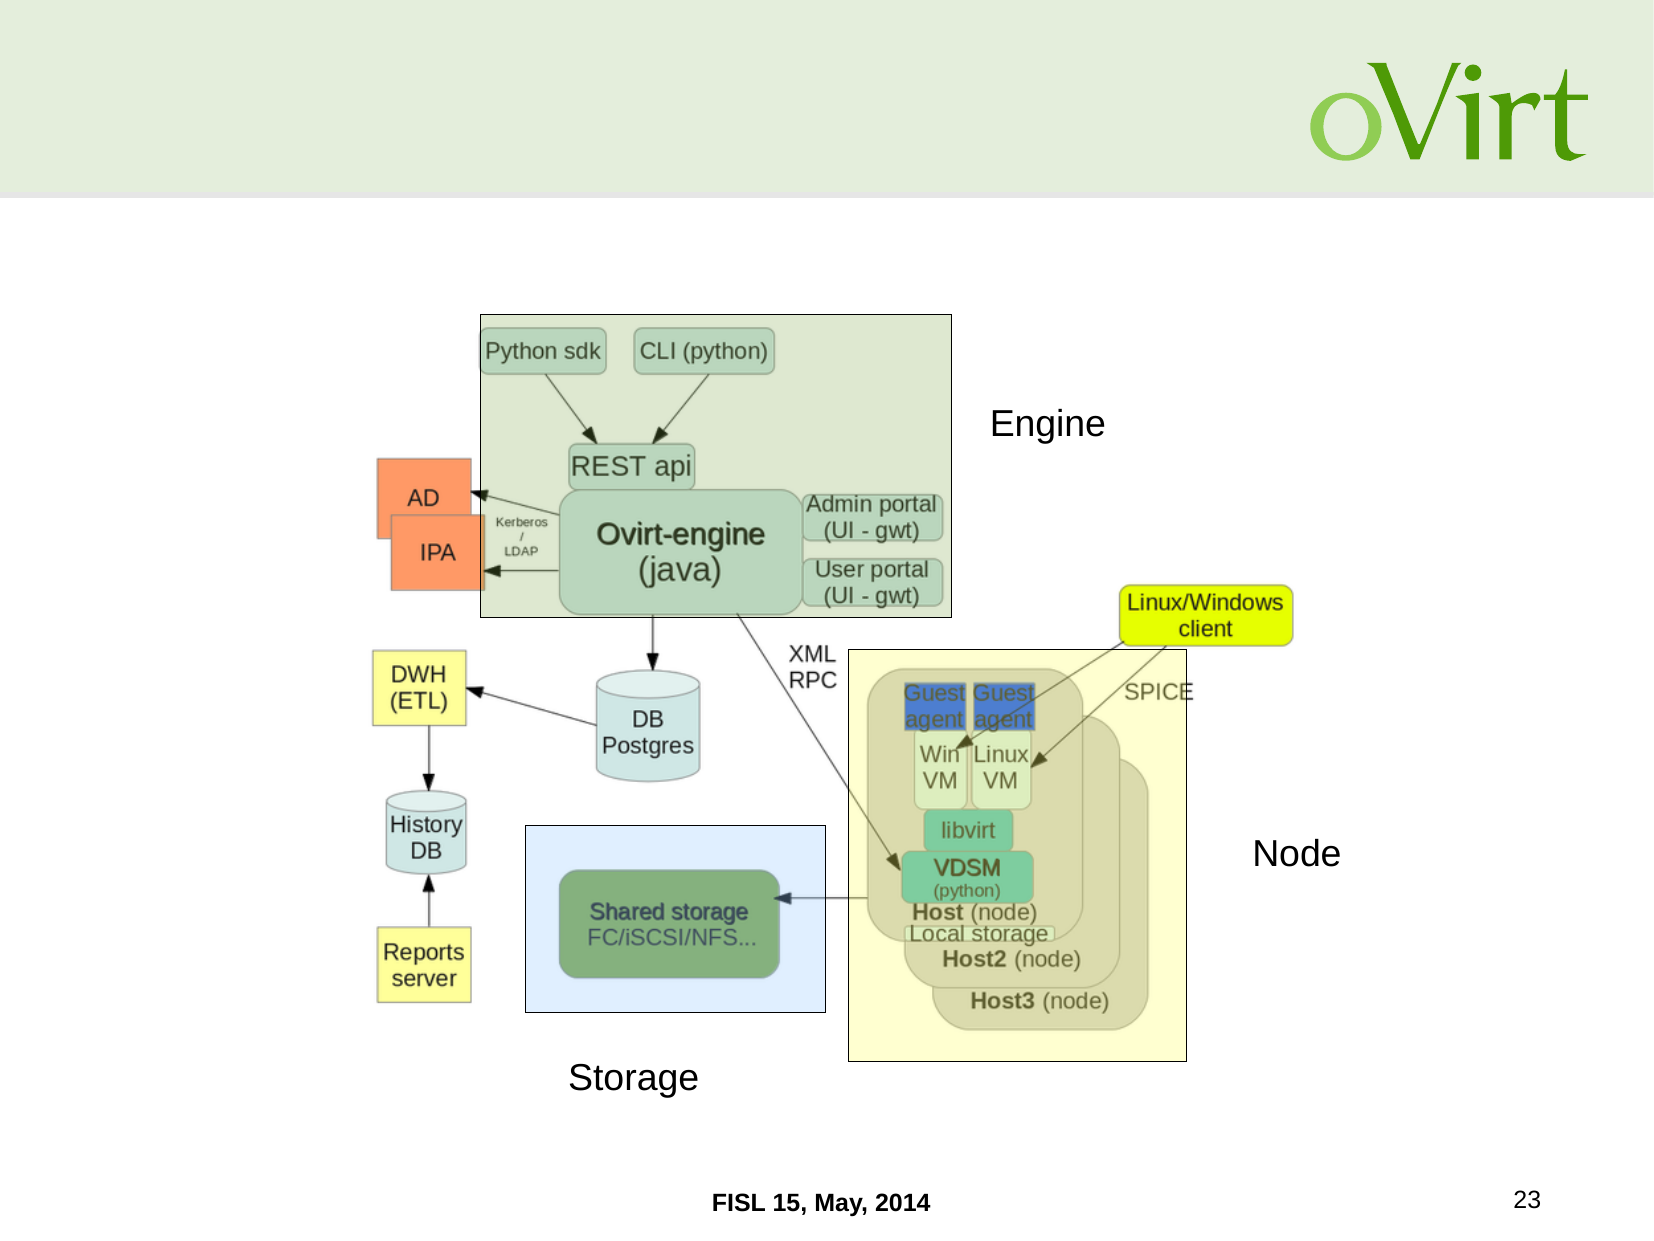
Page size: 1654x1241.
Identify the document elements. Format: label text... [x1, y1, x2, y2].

text_box Storage [553, 1049, 714, 1107]
text_box [525, 825, 826, 1013]
text_box Engine [975, 394, 1121, 452]
text_box Node [1237, 825, 1357, 882]
text_box [848, 649, 1187, 1062]
text_box [480, 314, 952, 618]
picture [317, 244, 1344, 1039]
